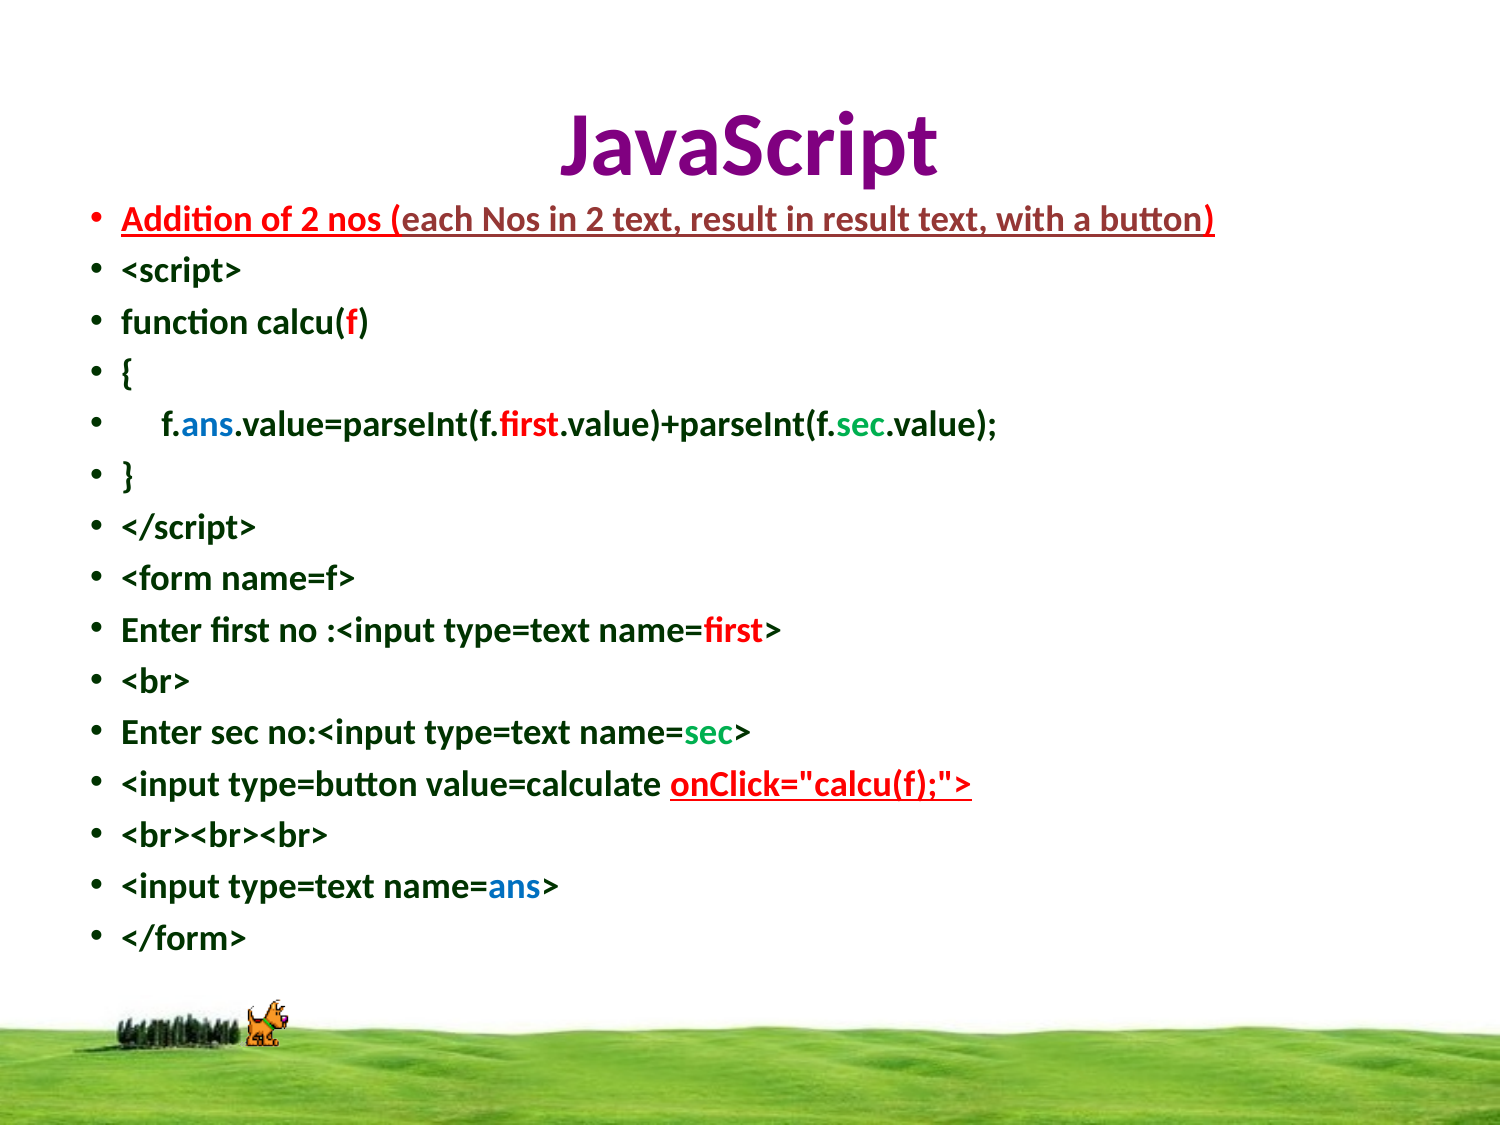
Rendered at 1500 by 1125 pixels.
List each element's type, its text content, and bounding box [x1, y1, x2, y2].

picture [0, 995, 1500, 1125]
title JavaScript [75, 45, 1425, 187]
list Addition of 2 nos (each Nos in 2 text, result in result text, with a button) <script> function calcu(f) { f.ans.value=parseInt(f.first.value)+parseInt(f.sec.value); } </script> <form name=f> Enter first no :<input type=text name=first> <br> Enter sec no:<input type=text name=sec> <input type=button value=calculate onClick="calcu(f);"> <br><br><br> <input type=text name=ans> </form> [75, 187, 1425, 975]
